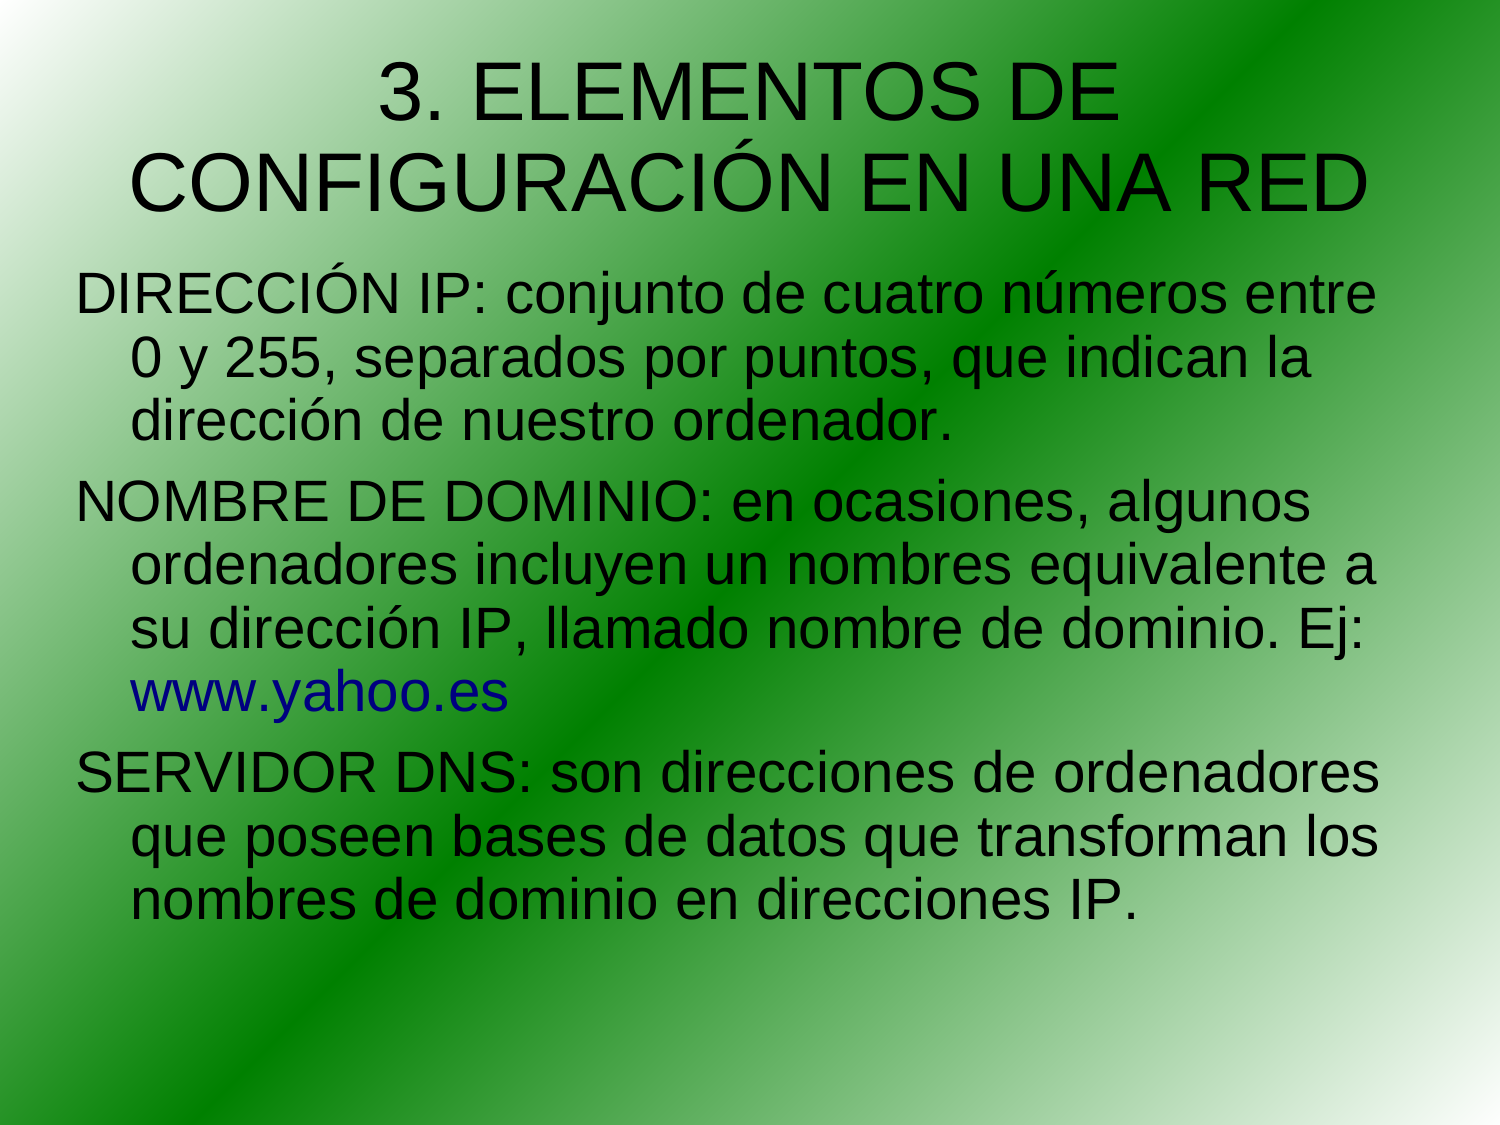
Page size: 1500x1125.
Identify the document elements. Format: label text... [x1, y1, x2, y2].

title 3. ELEMENTOS DE CONFIGURACIÓN EN UNA RED [75, 28, 1425, 249]
list DIRECCIÓN IP: conjunto de cuatro números entre 0 y 255, separados por puntos, que indican la dirección de nuestro ordenador. NOMBRE DE DOMINIO: en ocasiones, algunos ordenadores incluyen un nombres equivalente a su dirección IP, llamado nombre de dominio. Ej: www.yahoo.es SERVIDOR DNS: son direcciones de ordenadores que poseen bases de datos que transforman los nombres de dominio en direcciones IP. [75, 262, 1425, 1079]
